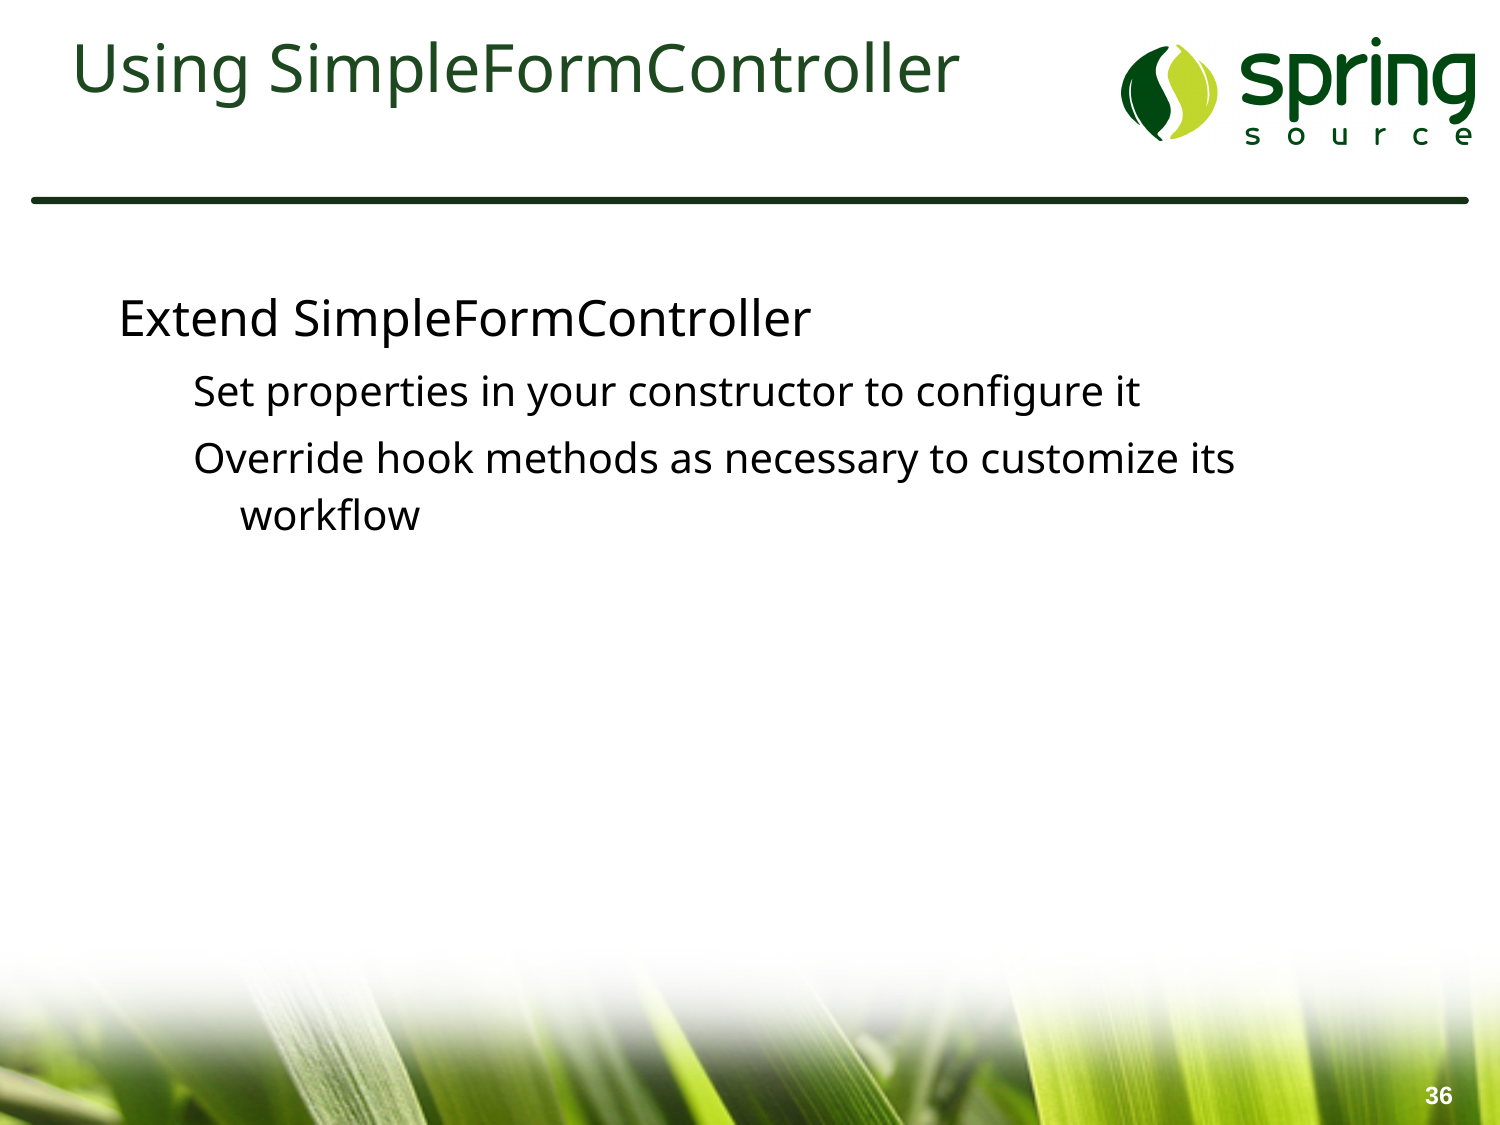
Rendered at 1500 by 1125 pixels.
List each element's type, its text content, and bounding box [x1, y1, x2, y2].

list Extend SimpleFormController Set properties in your constructor to configure it Override hook methods as necessary to customize its workflow [103, 275, 1394, 938]
picture [0, 944, 1500, 1125]
title Using SimpleFormController [56, 13, 1089, 176]
picture [1121, 37, 1475, 145]
